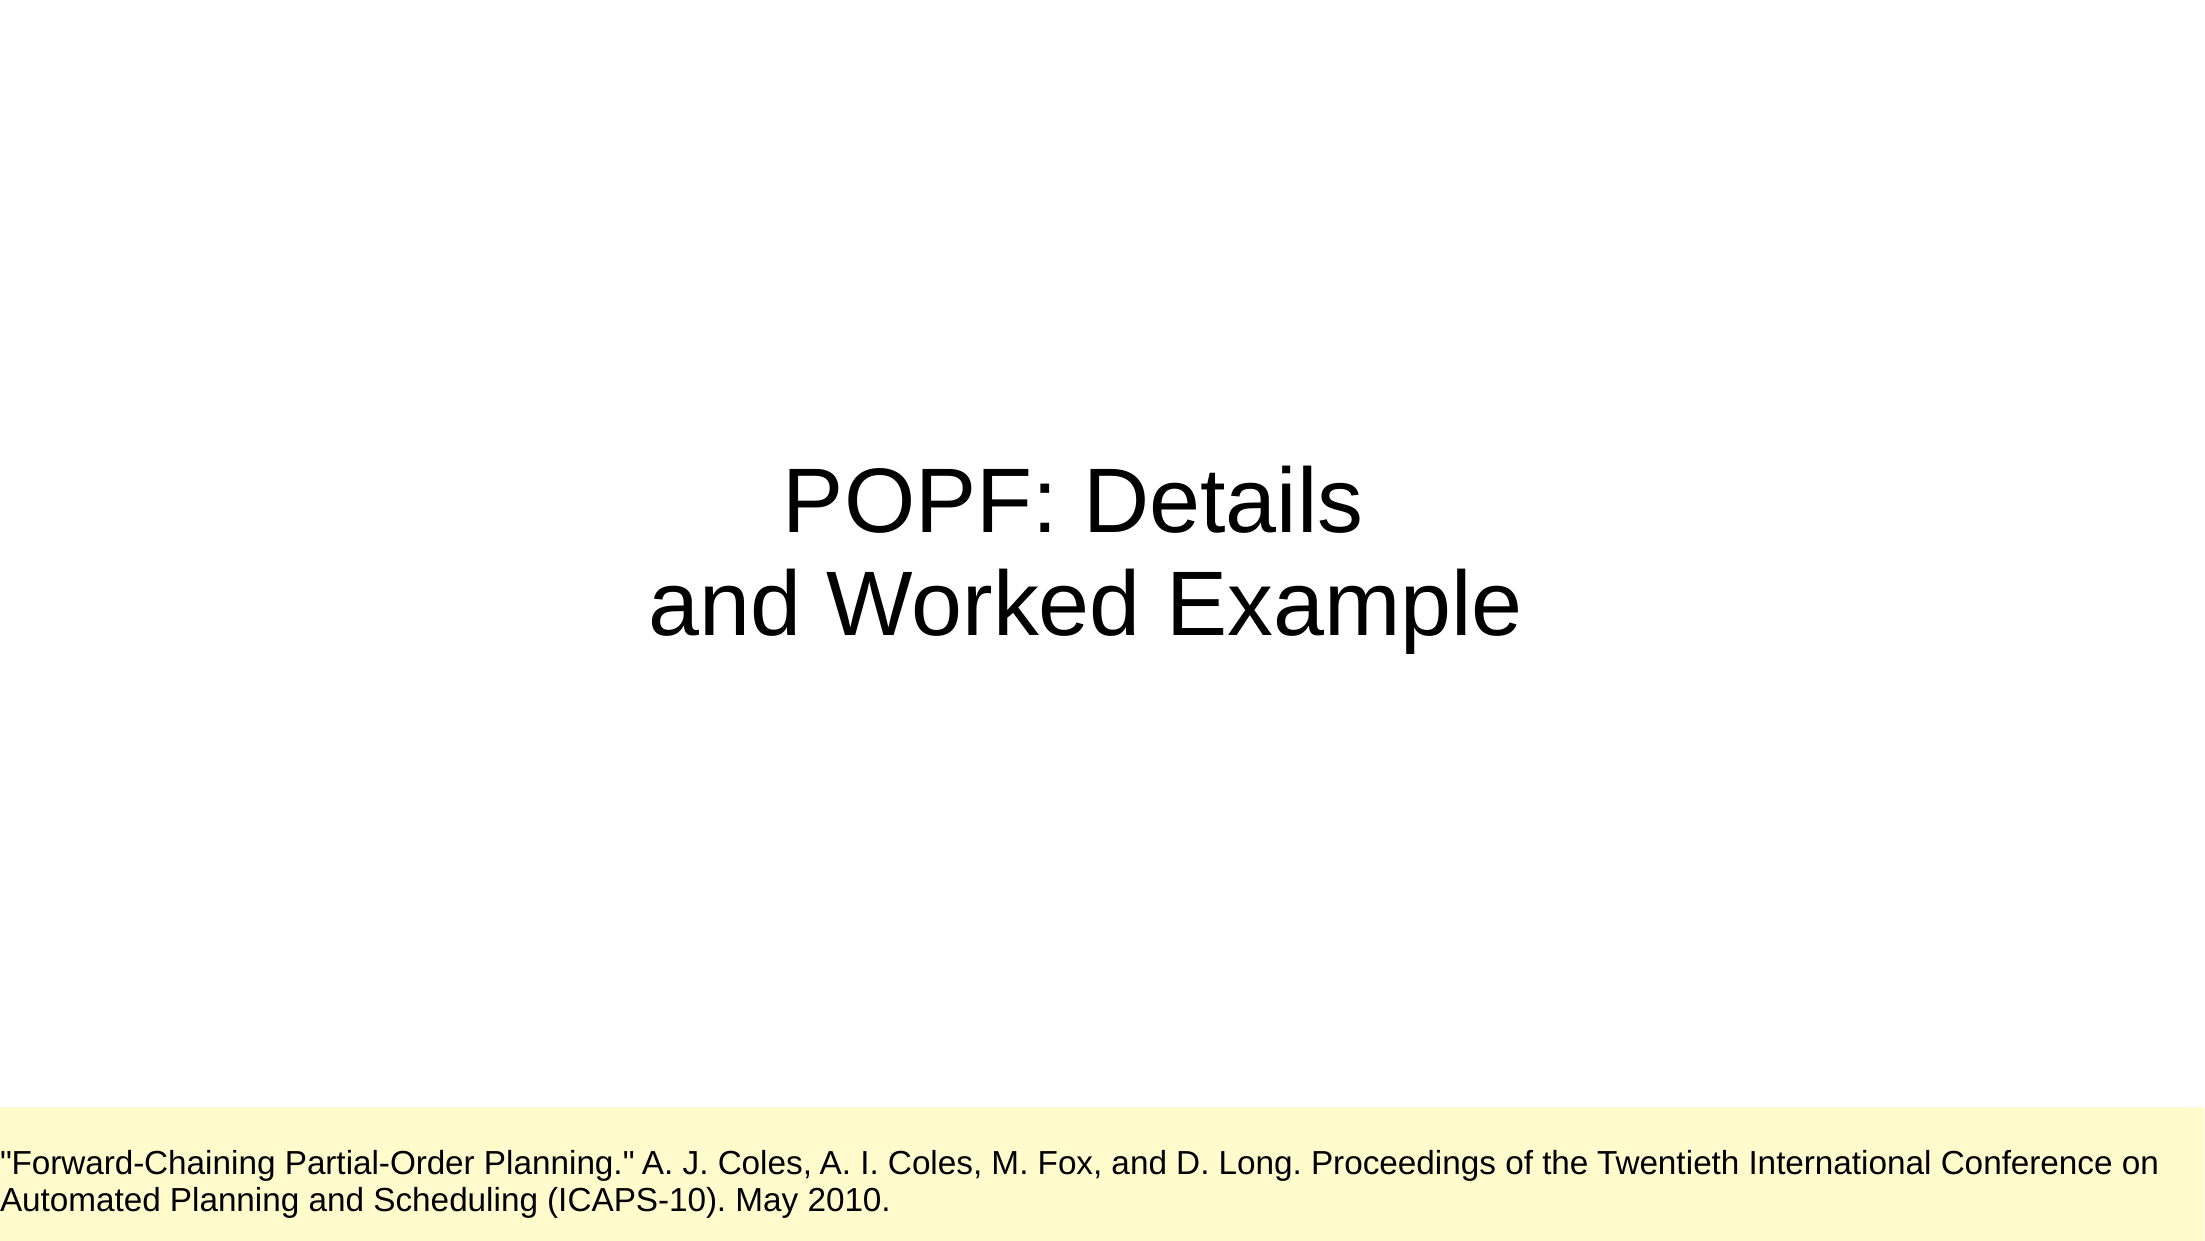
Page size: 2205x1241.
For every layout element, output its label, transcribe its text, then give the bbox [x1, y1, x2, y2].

title POPF: Details and Worked Example [94, 448, 2079, 656]
text_box "Forward-Chaining Partial-Order Planning." A. J. Coles, A. I. Coles, M. Fox, and D. Long. Proceedings of the Twentieth International Conference on Automated Planning and Scheduling (ICAPS-10). May 2010. [0, 1107, 2205, 1241]
